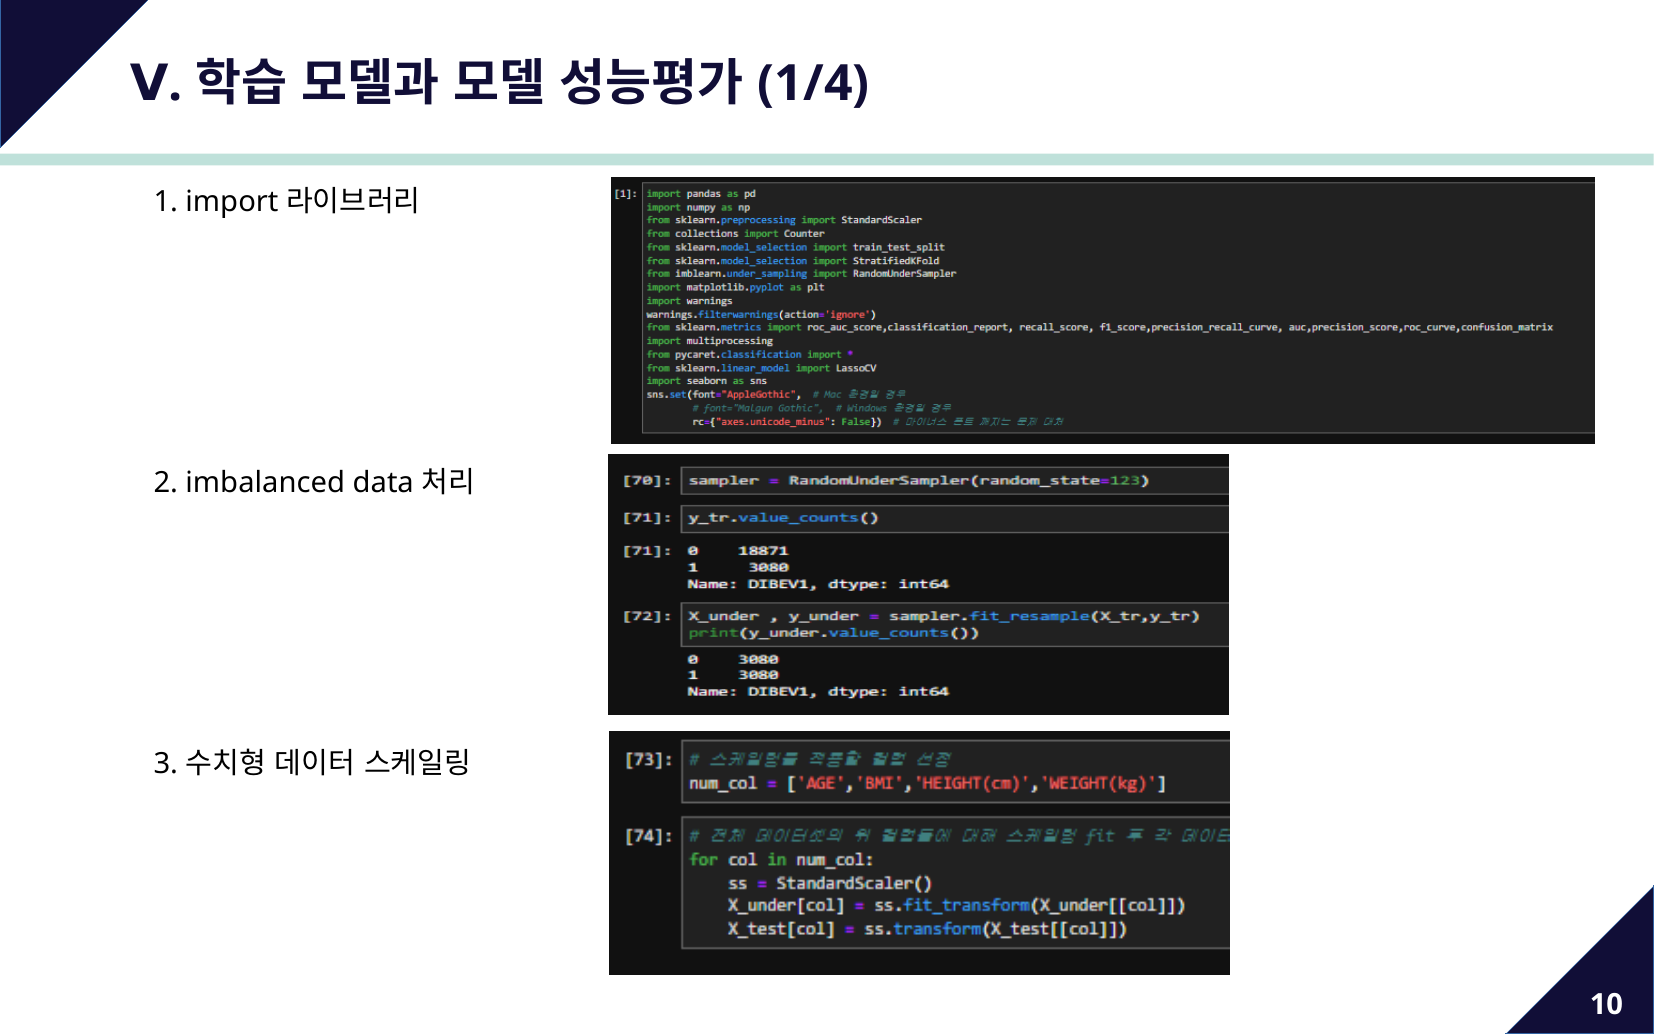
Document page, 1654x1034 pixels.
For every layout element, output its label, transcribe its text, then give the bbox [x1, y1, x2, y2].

picture [611, 177, 1595, 444]
picture [609, 731, 1230, 975]
picture [608, 454, 1229, 715]
text_box <숫자> [1541, 974, 1654, 1033]
list 1. import 라이브러리 2. imbalanced data 처리 3. 수치형 데이터 스케일링 [82, 177, 1571, 975]
title Ⅴ. 학습 모델과 모델 성능평가 (1/4) [129, 41, 1619, 148]
